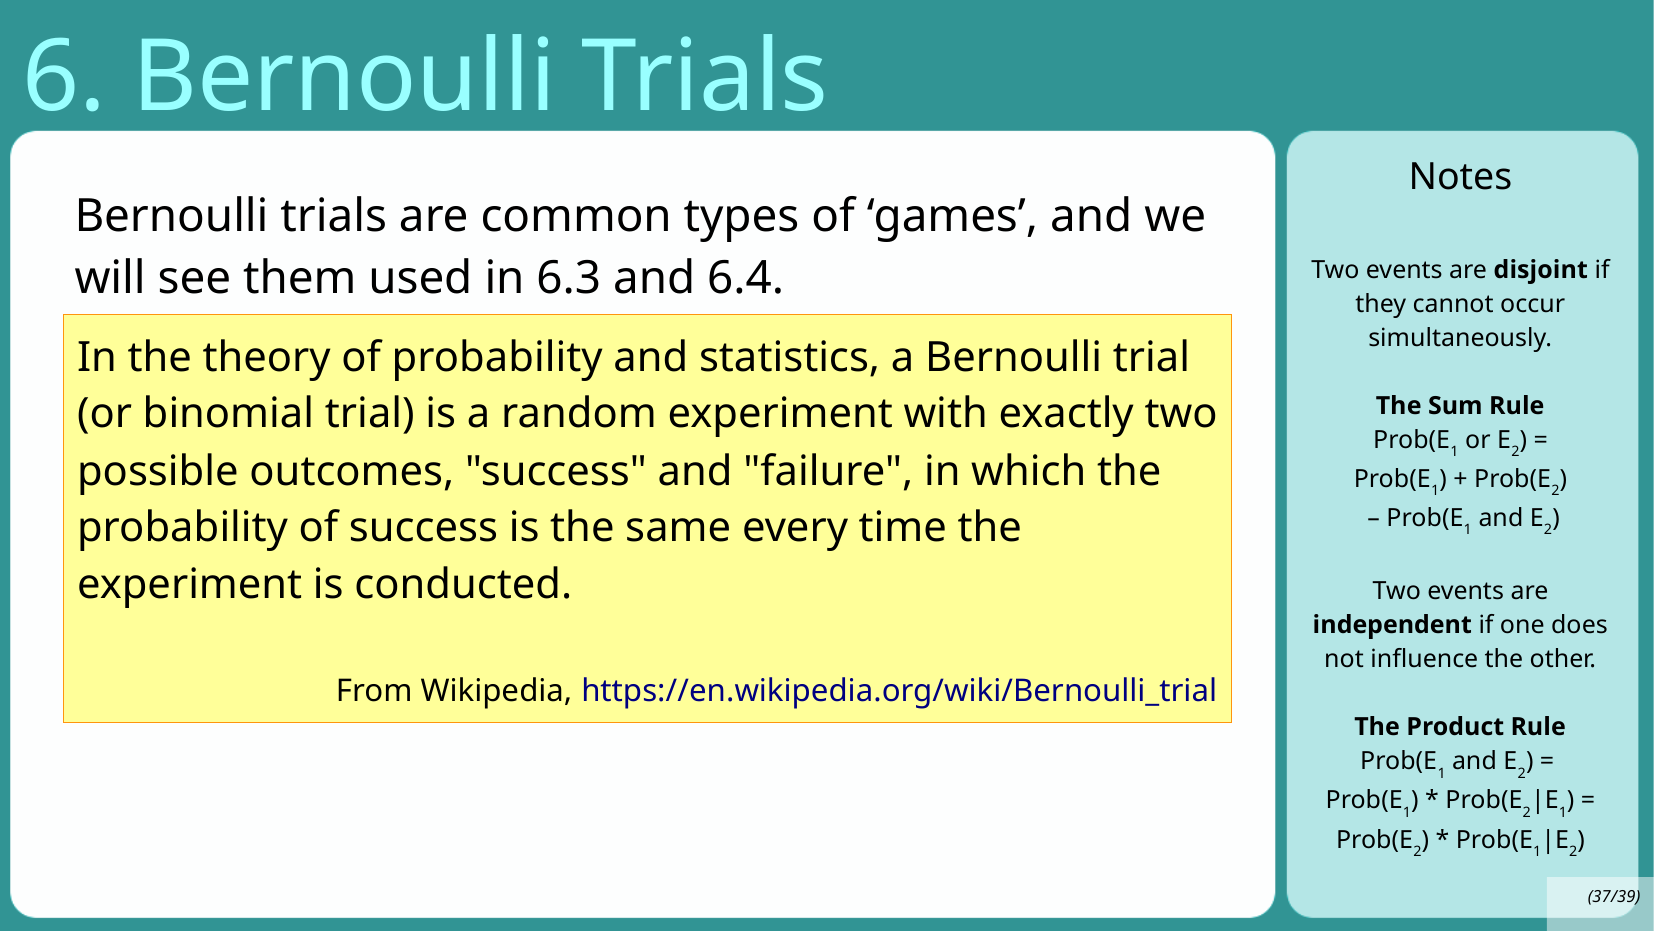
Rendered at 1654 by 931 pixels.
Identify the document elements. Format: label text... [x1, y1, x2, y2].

picture [0, 0, 1654, 931]
text_box Bernoulli trials are common types of ‘games’, and we will see them used in 6.3 and 6.4. [74, 182, 1244, 300]
text_box In the theory of probability and statistics, a Bernoulli trial (or binomial trial) is a random experiment with exactly two possible outcomes, "success" and "failure", in which the probability of success is the same every time the experiment is conducted. From Wikipedia, https://en.wikipedia.org/wiki/Bernoulli_trial [63, 314, 1232, 697]
text_box Notes Two events are disjoint if they cannot occur simultaneously. The Sum Rule Prob(E1 or E2) = Prob(E1) + Prob(E2) – Prob(E1 and E2) Two events are independent if one does not influence the other. The Product Rule Prob(E1 and E2) = Prob(E1) * Prob(E2|E1) = Prob(E2) * Prob(E1|E2) [1290, 141, 1631, 754]
text_box (<number>/39) [1546, 877, 1654, 931]
title 6. Bernoulli Trials [22, 13, 1511, 130]
